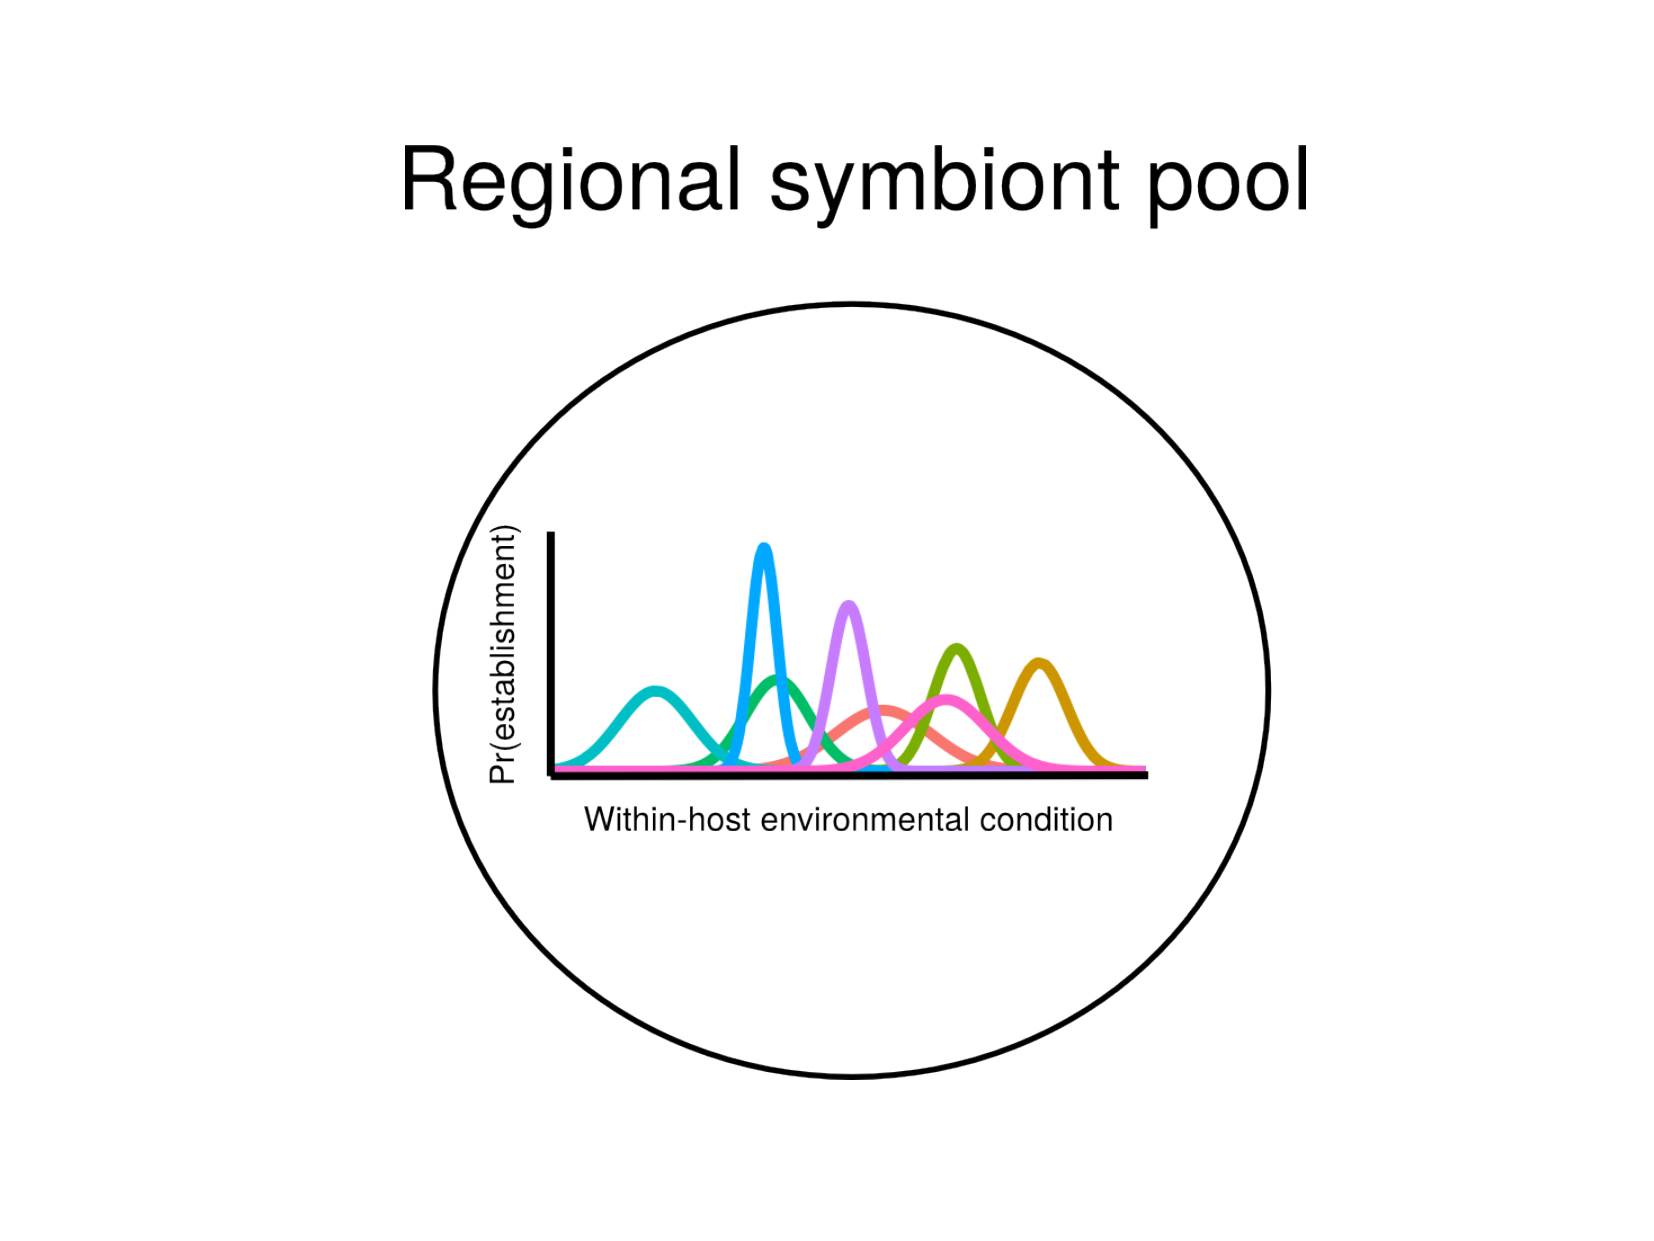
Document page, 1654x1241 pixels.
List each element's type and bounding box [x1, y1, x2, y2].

picture [405, 145, 1306, 1081]
